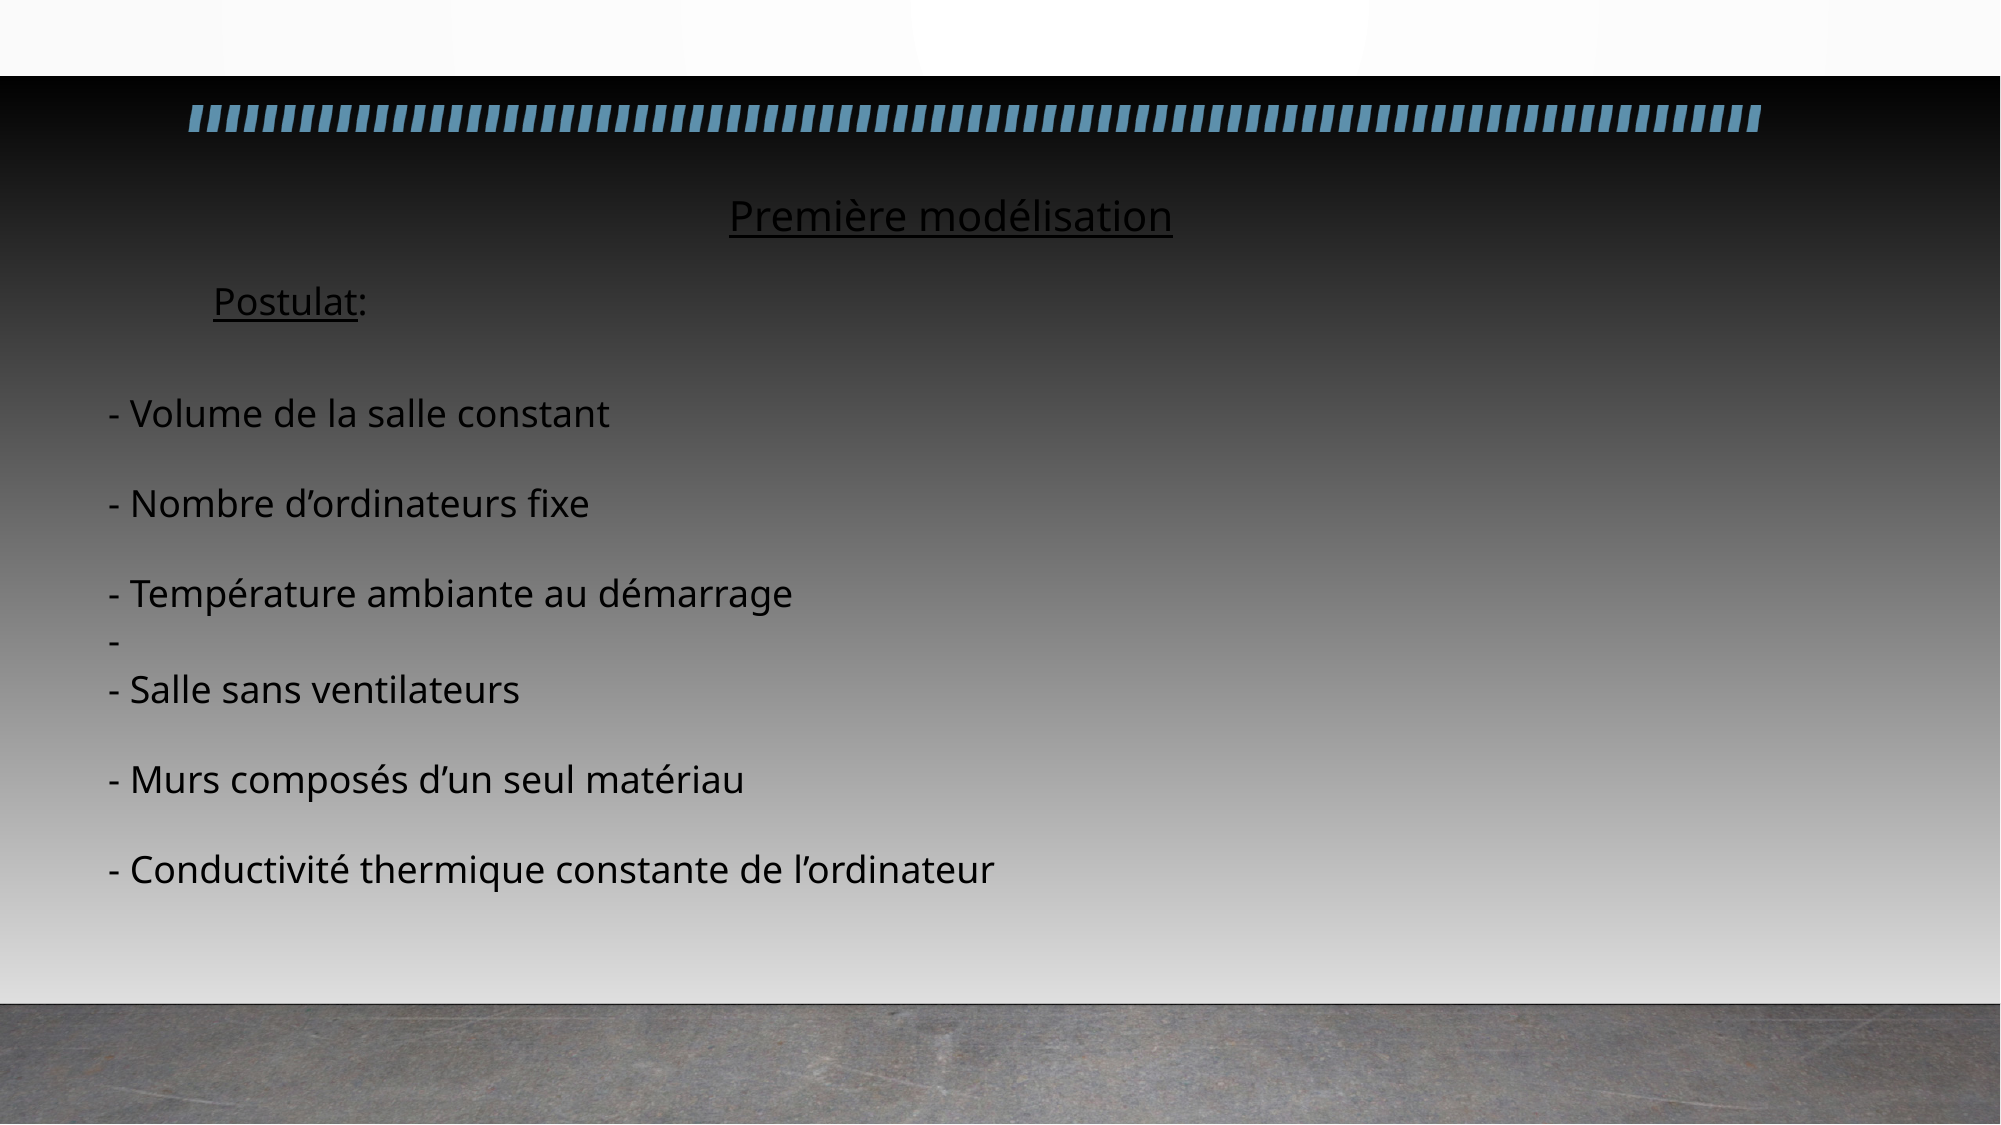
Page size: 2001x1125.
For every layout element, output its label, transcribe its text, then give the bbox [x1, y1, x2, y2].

text_box - Volume de la salle constant - Nombre d’ordinateurs fixe - Température ambiante au démarrage - Salle sans ventilateurs - Murs composés d’un seul matériau - Conductivité thermique constante de l’ordinateur [93, 382, 1843, 898]
text_box Première modélisation [713, 182, 1321, 248]
text_box Postulat: [198, 270, 1538, 332]
